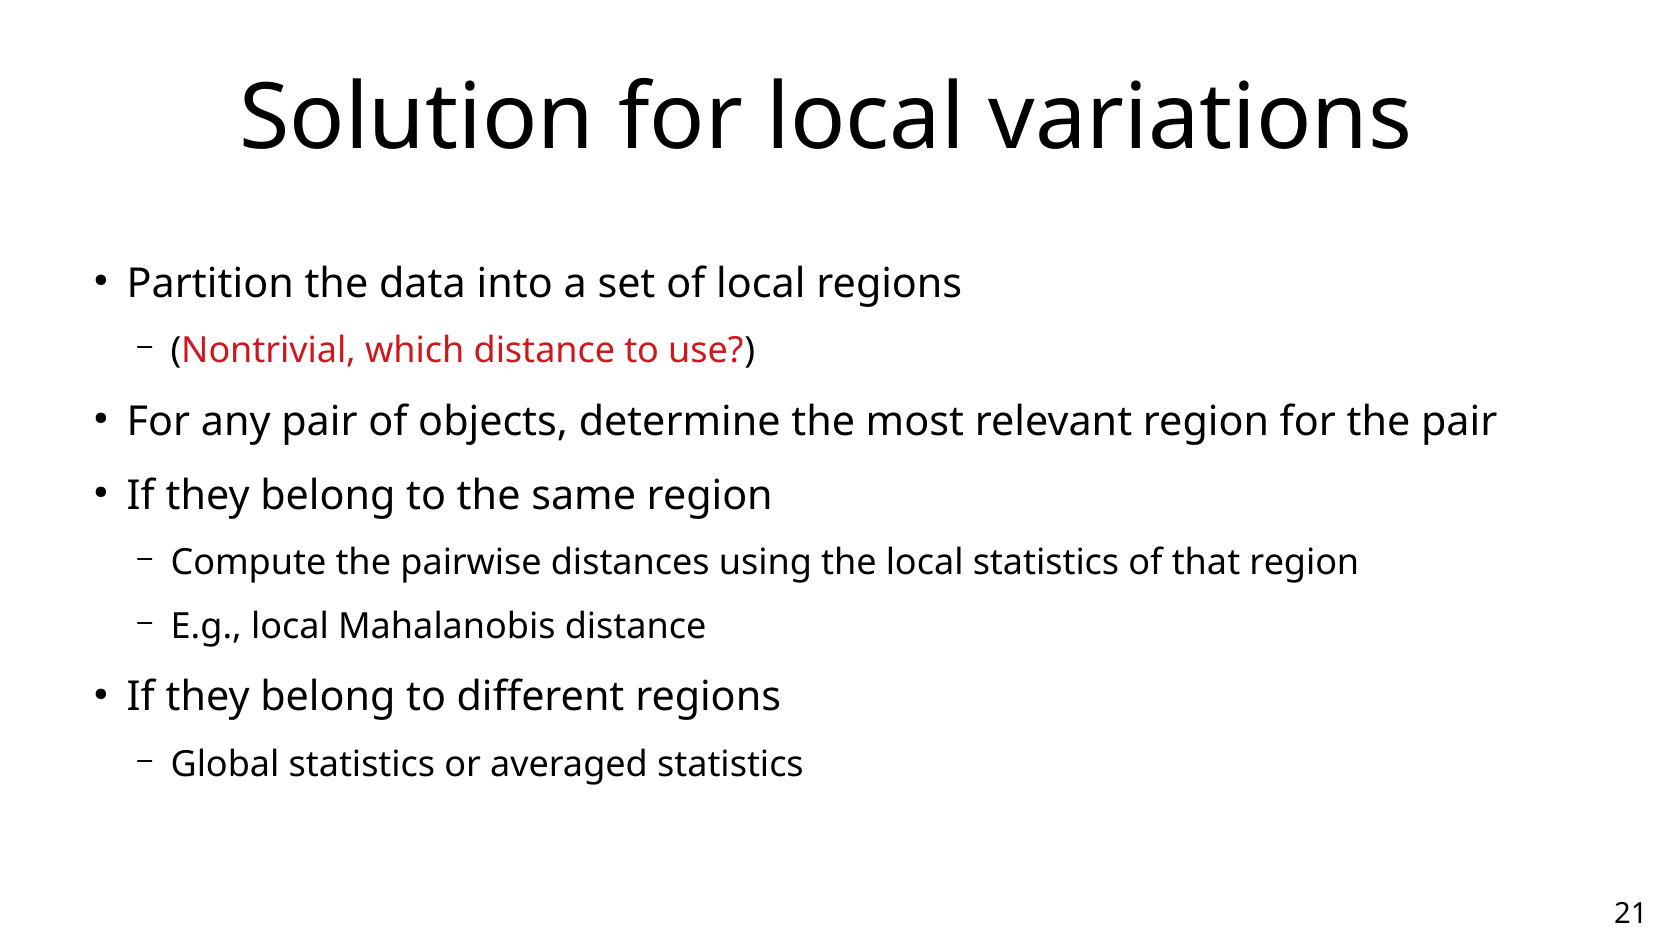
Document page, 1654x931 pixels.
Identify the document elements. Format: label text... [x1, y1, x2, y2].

title Solution for local variations [82, 1, 1571, 226]
list Partition the data into a set of local regions (Nontrivial, which distance to use?) For any pair of objects, determine the most relevant region for the pair If they belong to the same region Compute the pairwise distances using the local statistics of that region E.g., local Mahalanobis distance If they belong to different regions Global statistics or averaged statistics [82, 253, 1571, 793]
